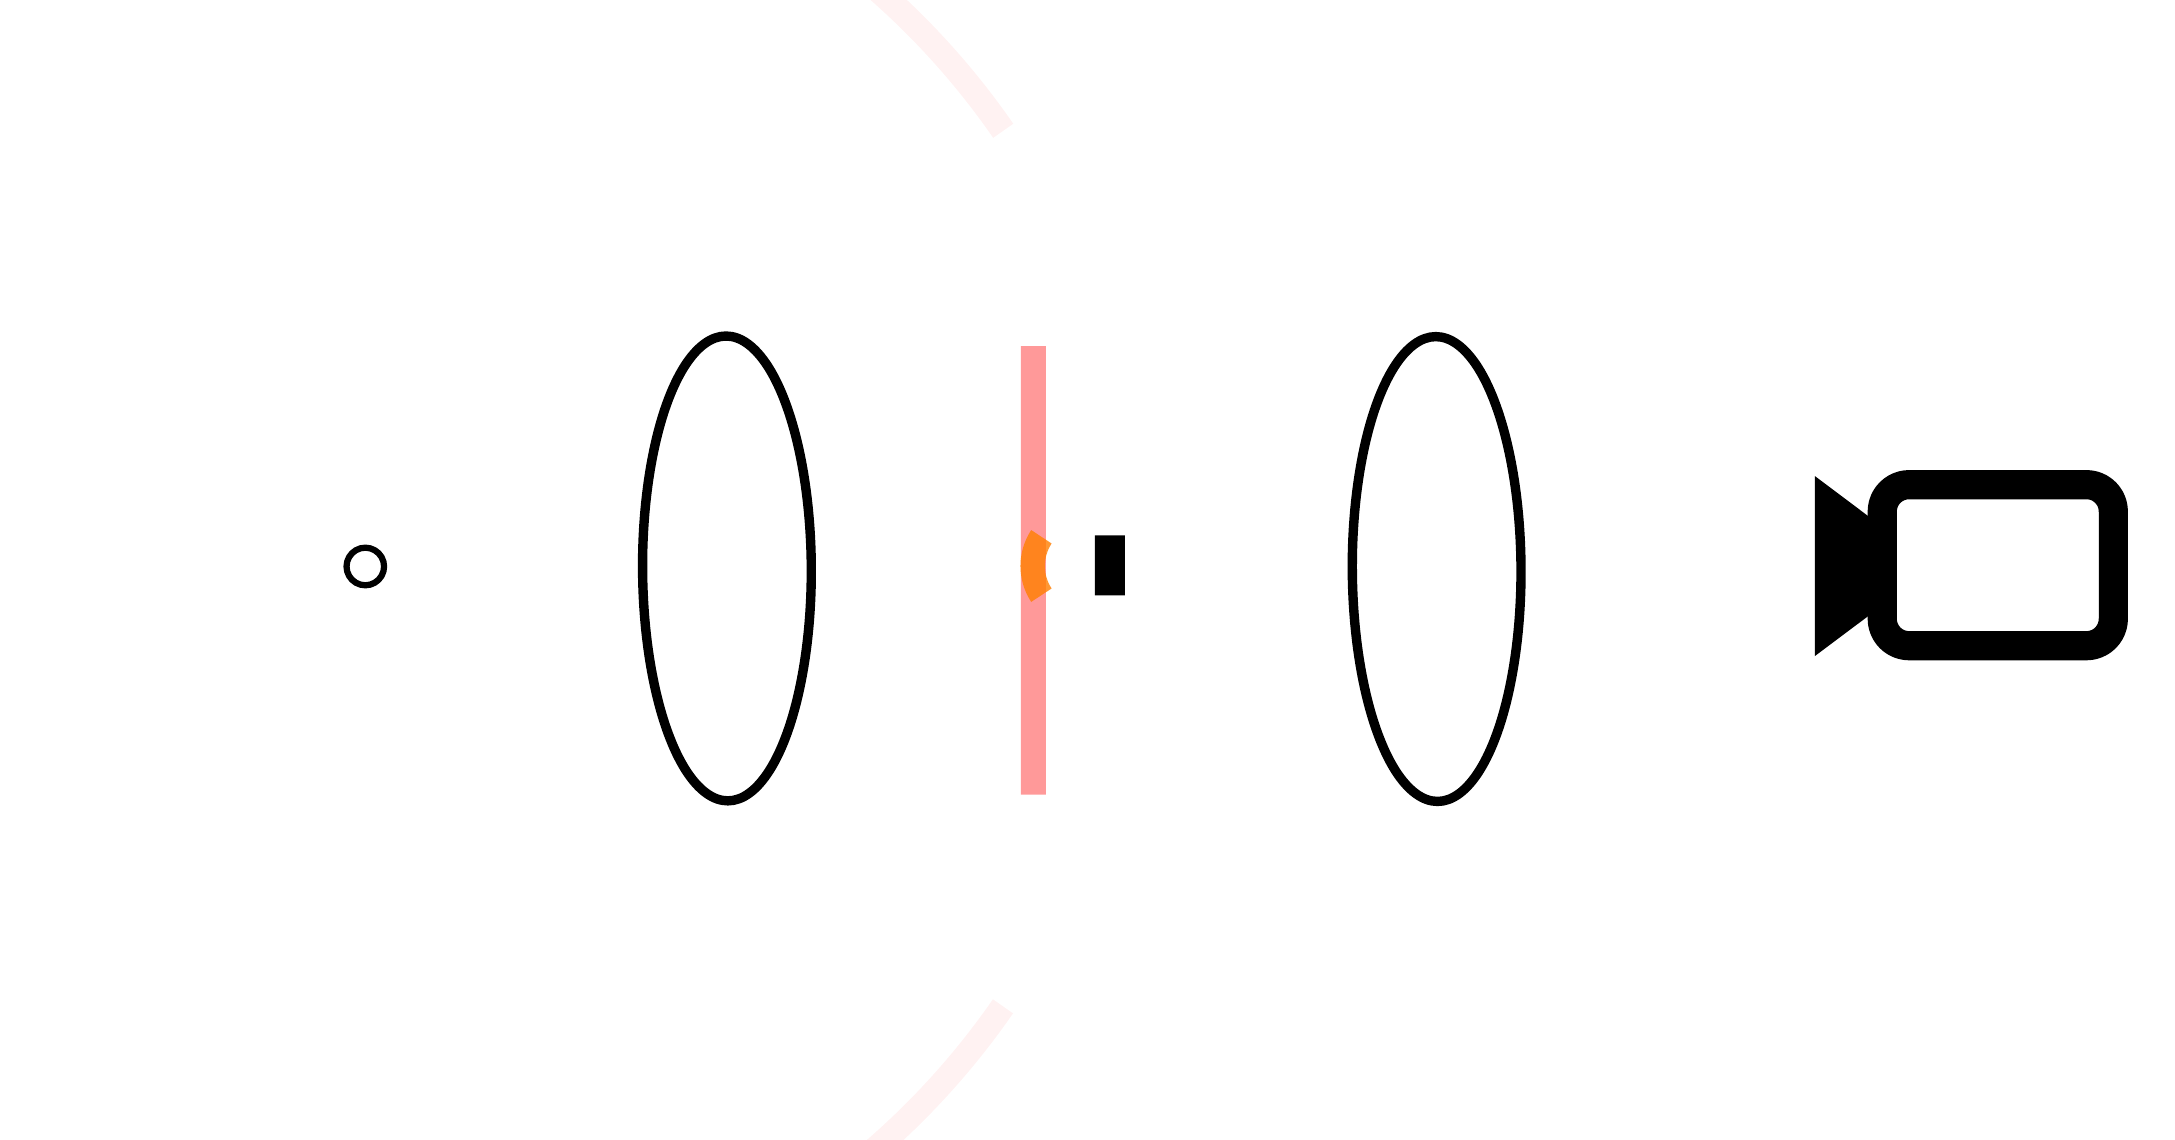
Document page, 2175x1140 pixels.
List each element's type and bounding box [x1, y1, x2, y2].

text_box [642, 0, 1747, 1140]
text_box [1882, 484, 2114, 646]
text_box [1814, 476, 1875, 657]
